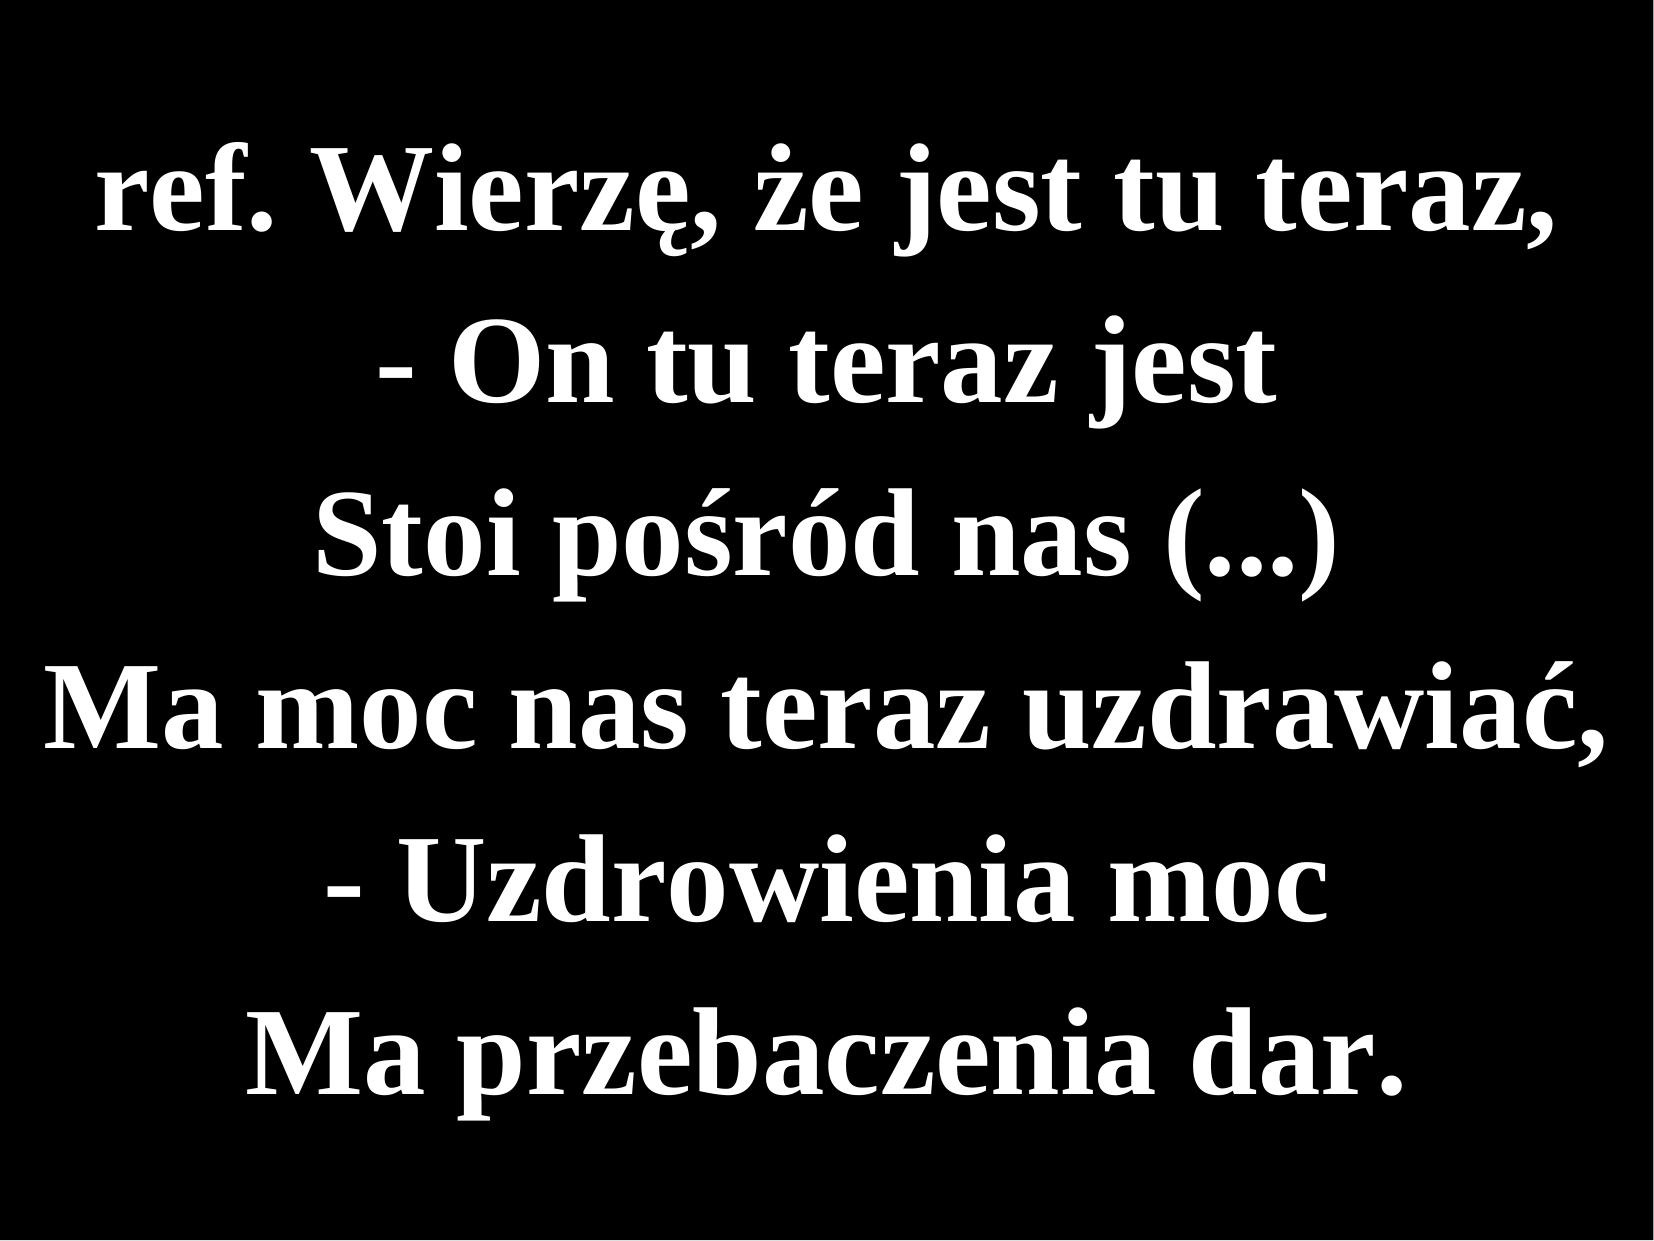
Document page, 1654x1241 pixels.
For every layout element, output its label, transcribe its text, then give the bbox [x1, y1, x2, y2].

title ref. Wierzę, że jest tu teraz, ppp - On tu teraz jest ppp Stoi pośród nas (...) ppp Ma moc nas teraz uzdrawiać, ppp - Uzdrowienia moc ppp Ma przebaczenia dar. [0, 0, 1654, 1241]
